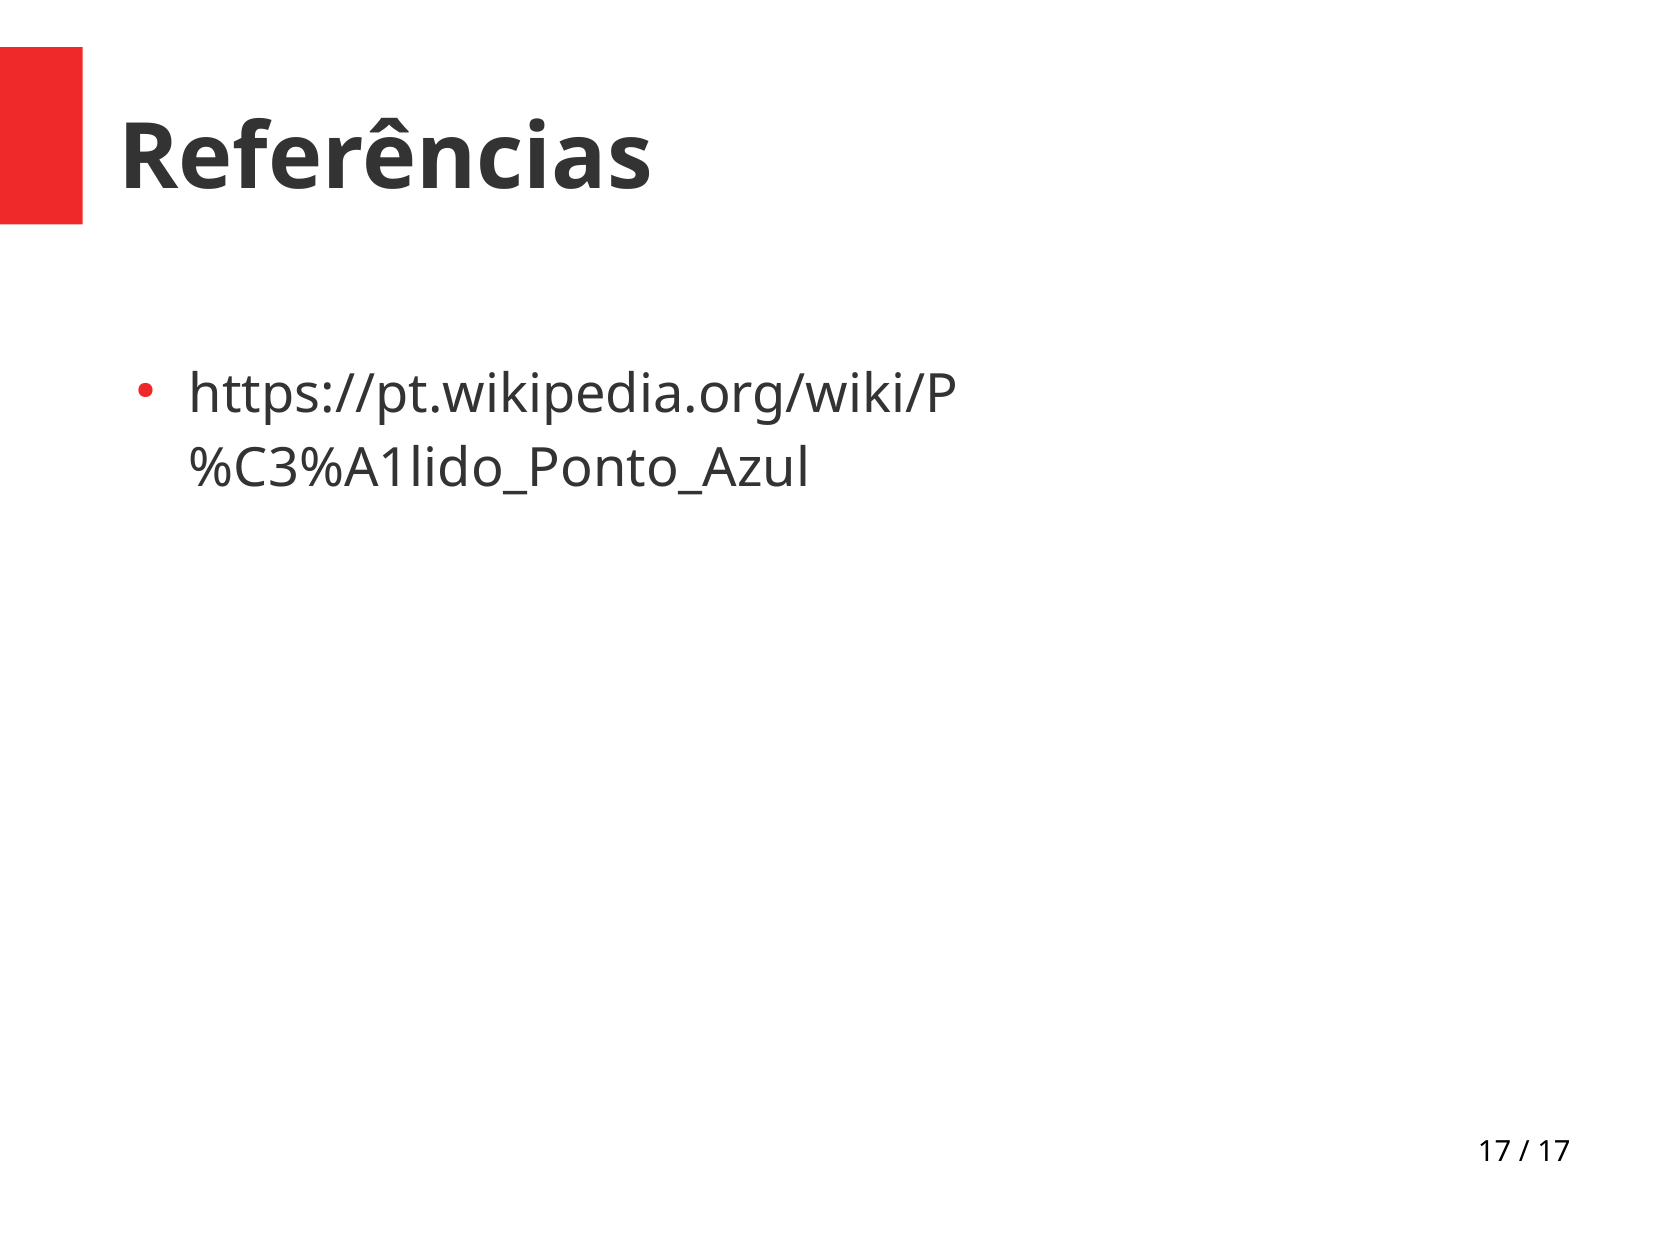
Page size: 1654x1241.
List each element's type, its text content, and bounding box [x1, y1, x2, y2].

list https://pt.wikipedia.org/wiki/P%C3%A1lido_Ponto_Azul [118, 354, 1536, 1074]
title Referências [118, 49, 1571, 257]
